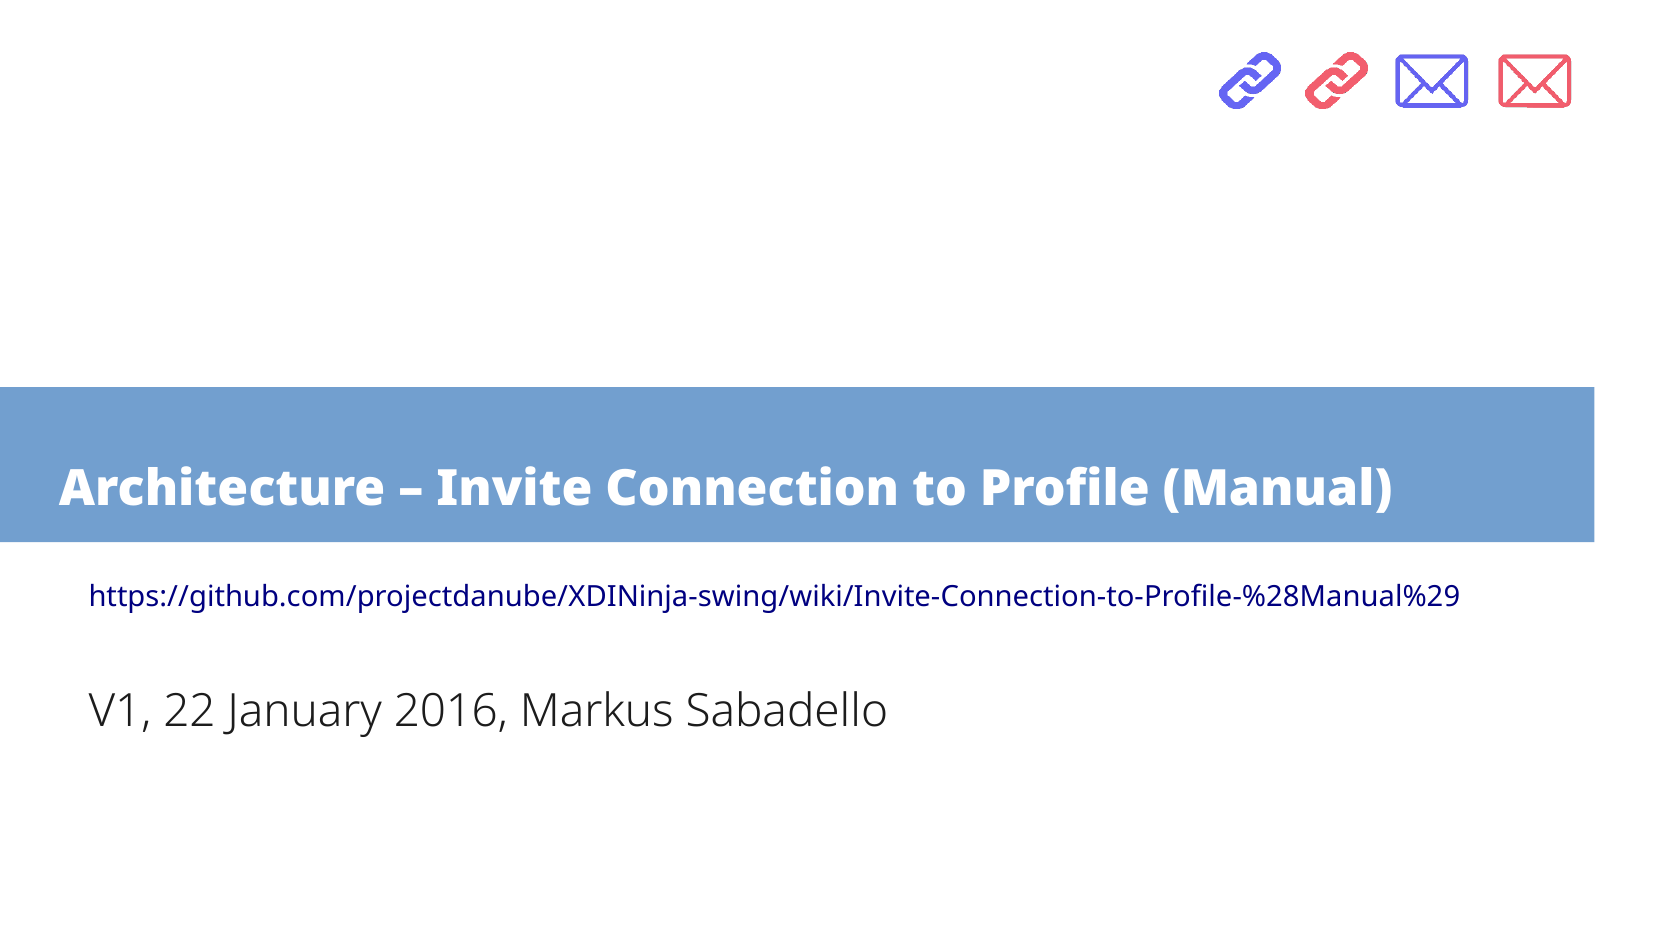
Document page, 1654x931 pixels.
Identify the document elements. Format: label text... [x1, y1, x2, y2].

title Architecture – Invite Connection to Profile (Manual) [58, 409, 1595, 521]
subtitle https://github.com/projectdanube/XDINinja-swing/wiki/Invite-Connection-to-Profile-%28Manual%29 V1, 22 January 2016, Markus Sabadello [88, 575, 1595, 886]
picture [1495, 51, 1574, 110]
picture [1305, 52, 1368, 109]
picture [1219, 52, 1281, 109]
picture [1392, 51, 1471, 110]
